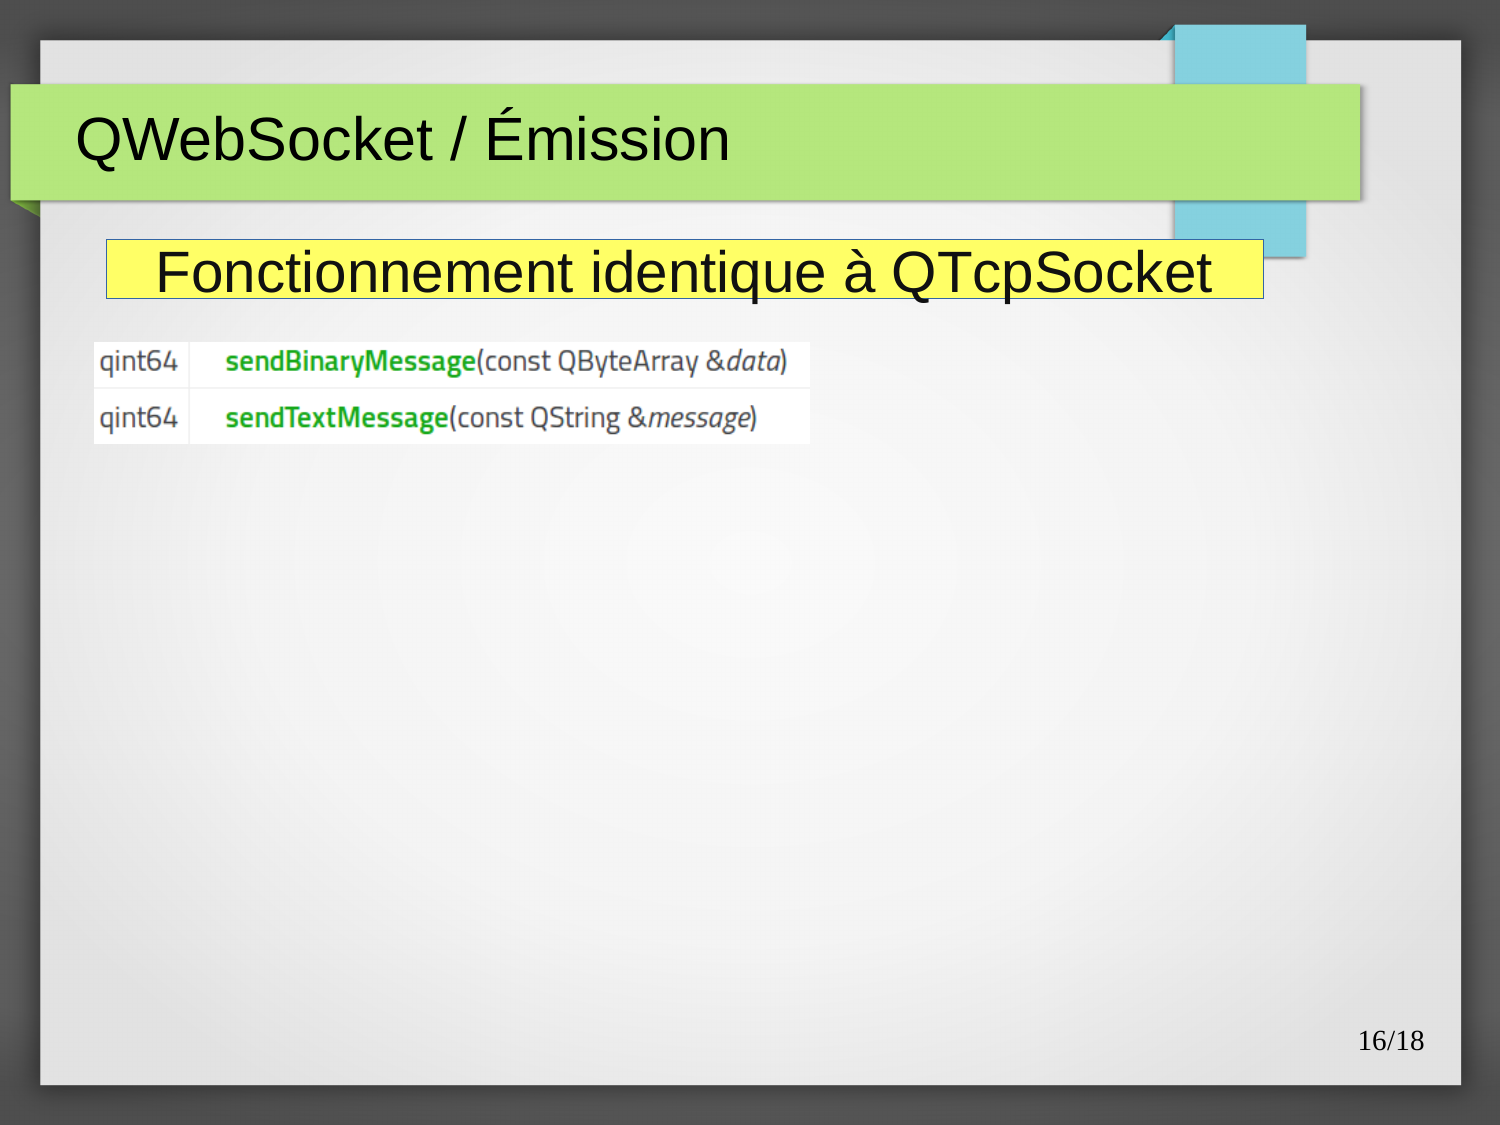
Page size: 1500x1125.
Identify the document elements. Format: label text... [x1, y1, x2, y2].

text_box Fonctionnement identique à QTcpSocket [899, 256, 928, 288]
picture [0, 0, 1500, 1125]
title QWebSocket / Émission [75, 85, 1147, 193]
text_box Fonctionnement identique à QTcpSocket [106, 239, 1264, 299]
